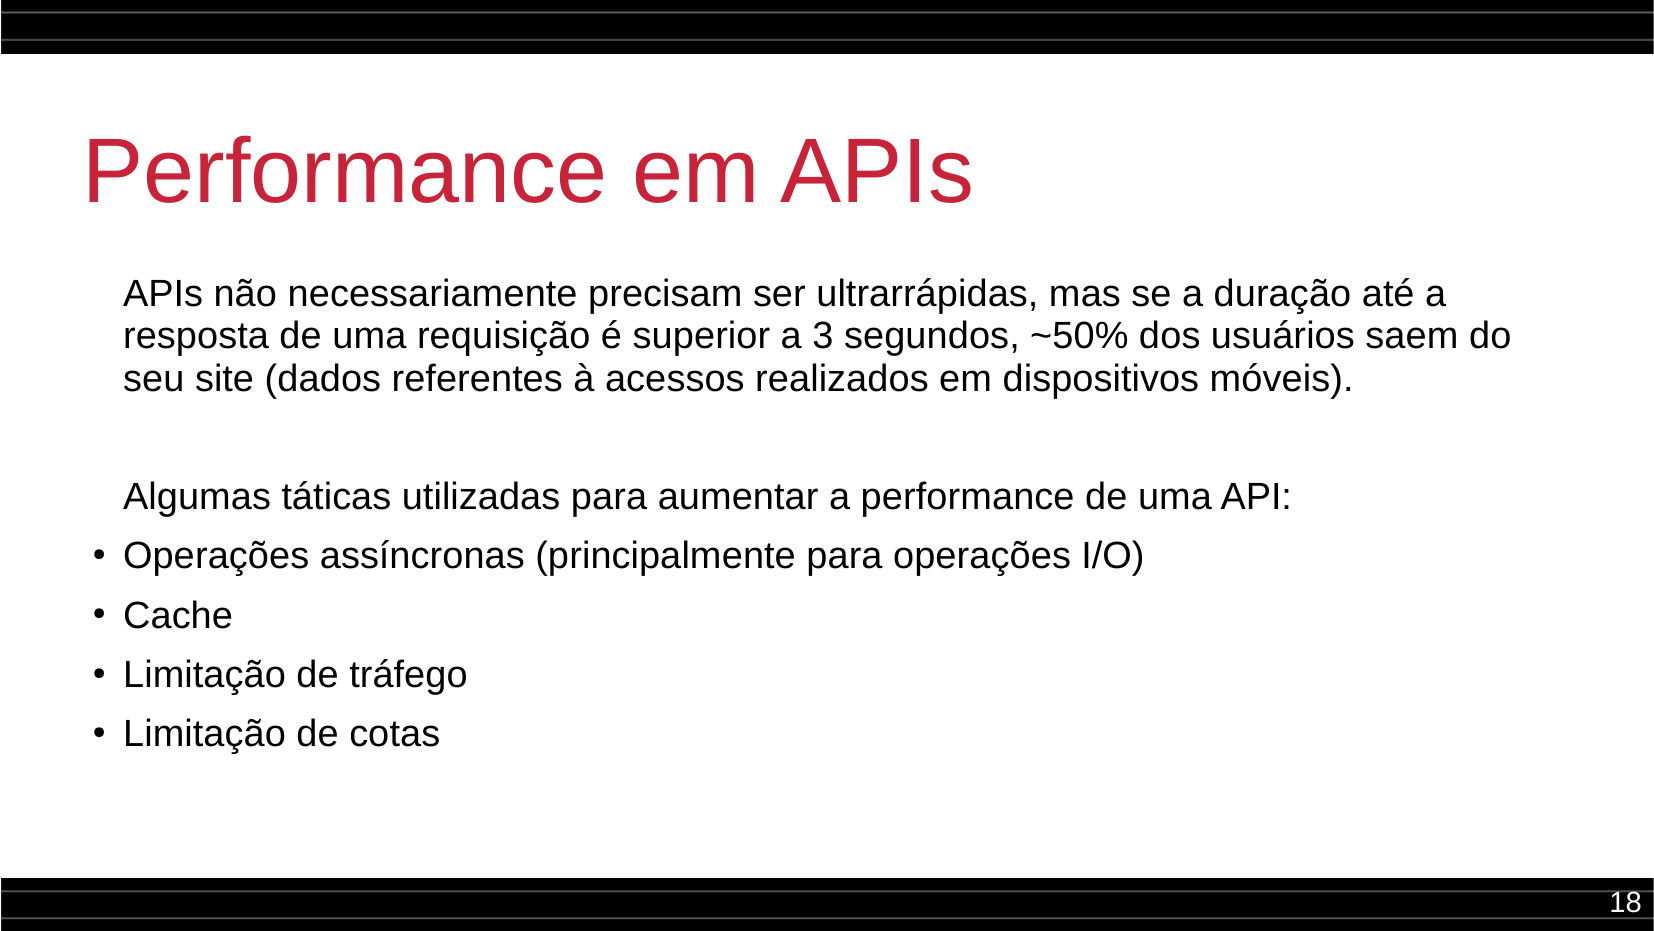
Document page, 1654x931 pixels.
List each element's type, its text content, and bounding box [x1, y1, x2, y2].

list APIs não necessariamente precisam ser ultrarrápidas, mas se a duração até a resposta de uma requisição é superior a 3 segundos, ~50% dos usuários saem do seu site (dados referentes à acessos realizados em dispositivos móveis). Algumas táticas utilizadas para aumentar a performance de uma API: Operações assíncronas (principalmente para operações I/O) Cache Limitação de tráfego Limitação de cotas [82, 271, 1571, 758]
picture [1, 0, 1654, 54]
picture [1, 878, 1654, 931]
title Performance em APIs [82, 92, 1571, 249]
